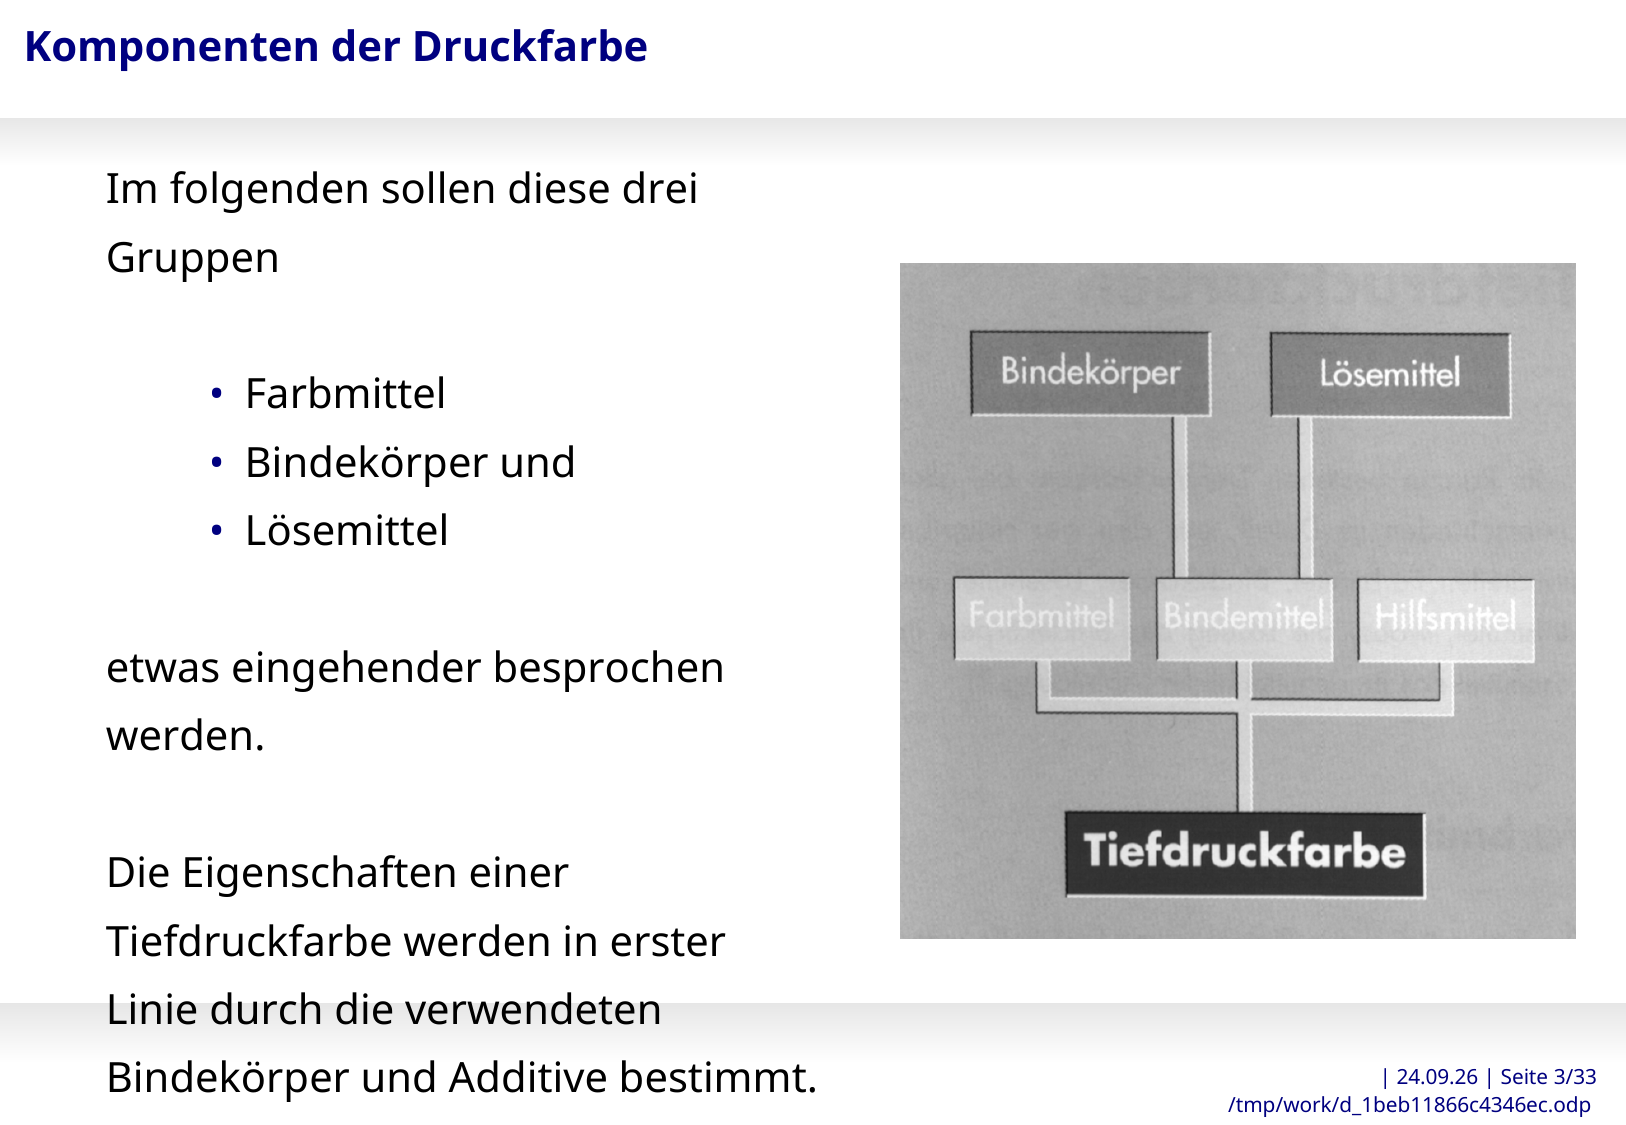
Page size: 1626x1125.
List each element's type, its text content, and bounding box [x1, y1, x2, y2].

list Im folgenden sollen diese drei Gruppen Farbmittel Bindekörper und Lösemittel etwas eingehender besprochen werden. Die Eigenschaften einer Tiefdruckfarbe werden in erster Linie durch die verwendeten Bindekörper und Additive bestimmt. [59, 147, 829, 1038]
title Komponenten der Druckfarbe [23, 5, 1600, 154]
picture [900, 263, 1576, 939]
